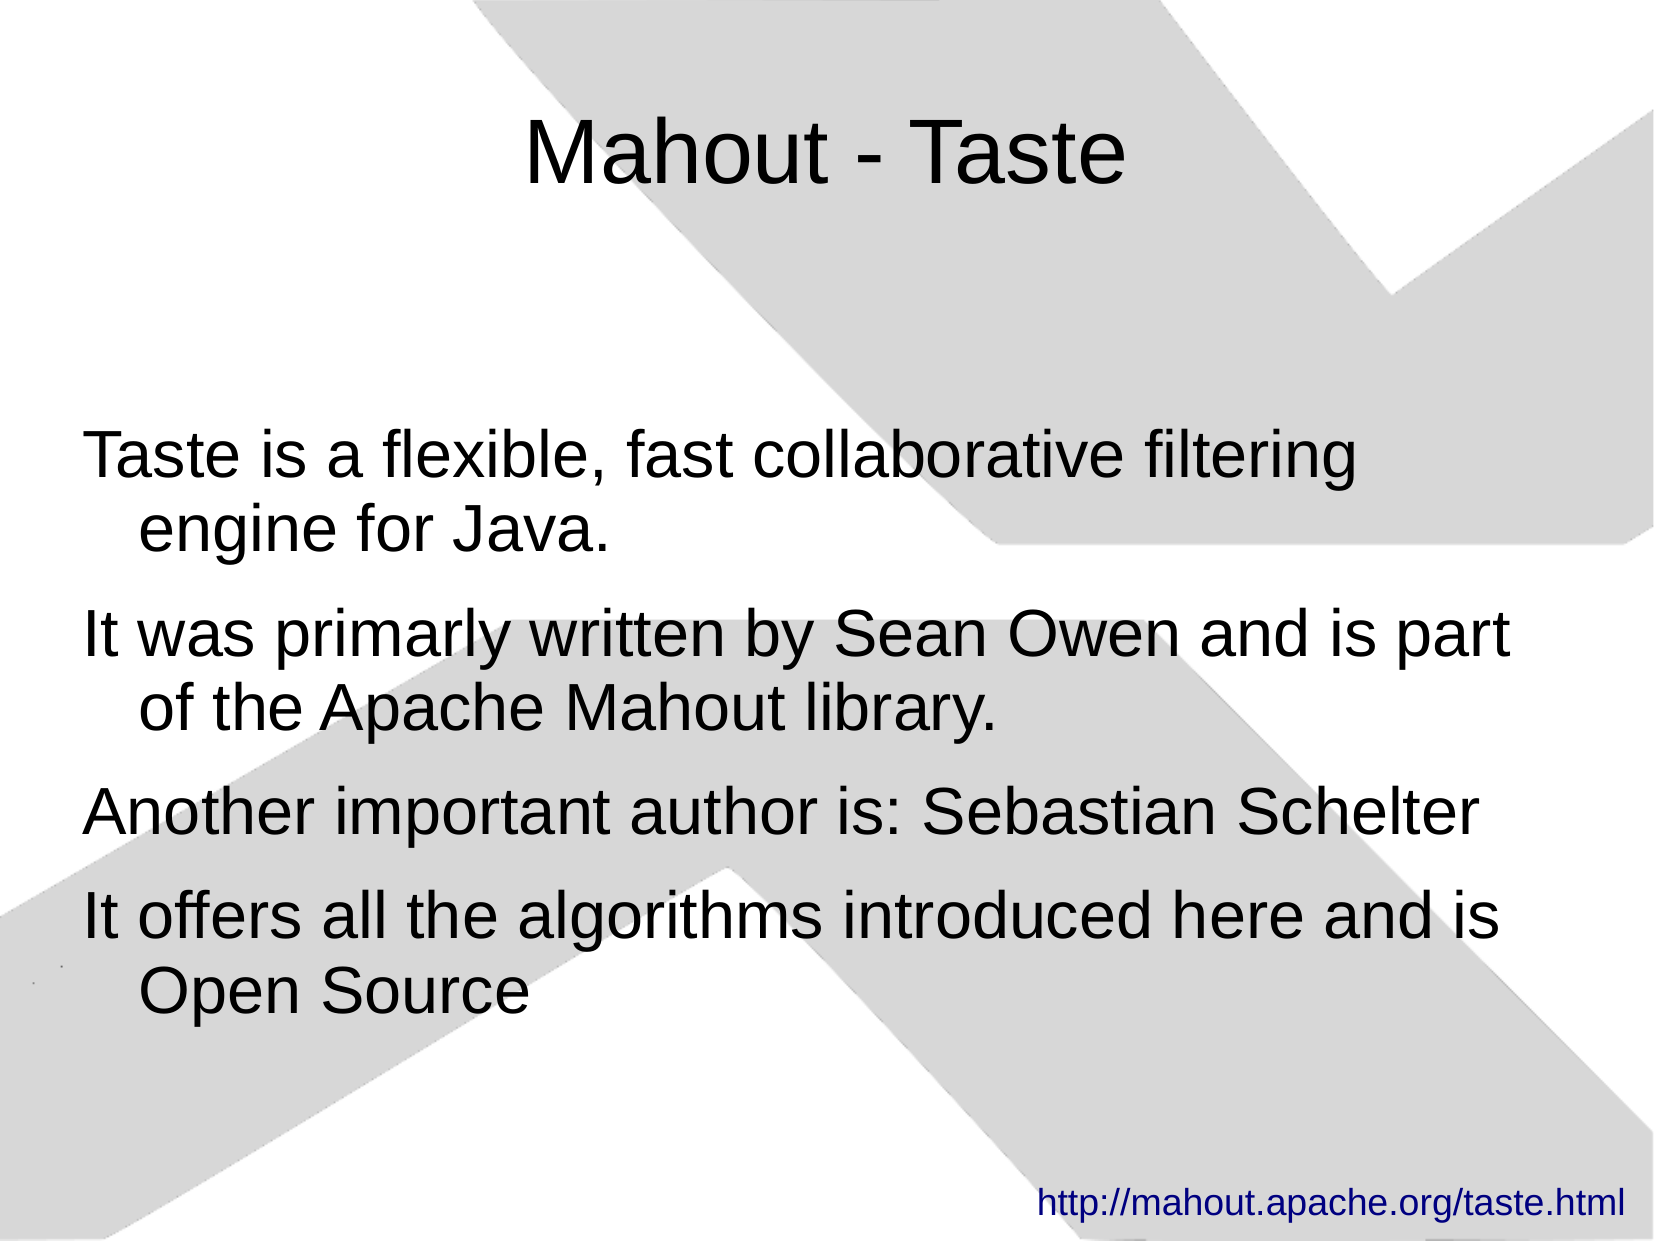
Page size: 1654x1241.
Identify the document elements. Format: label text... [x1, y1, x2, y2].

title Mahout - Taste [82, 49, 1571, 257]
text_box http://mahout.apache.org/taste.html [1022, 1175, 1642, 1232]
list Taste is a flexible, fast collaborative filtering engine for Java. It was primarly written by Sean Owen and is part of the Apache Mahout library. Another important author is: Sebastian Schelter It offers all the algorithms introduced here and is Open Source [82, 413, 1571, 1232]
picture [0, 0, 1654, 1241]
